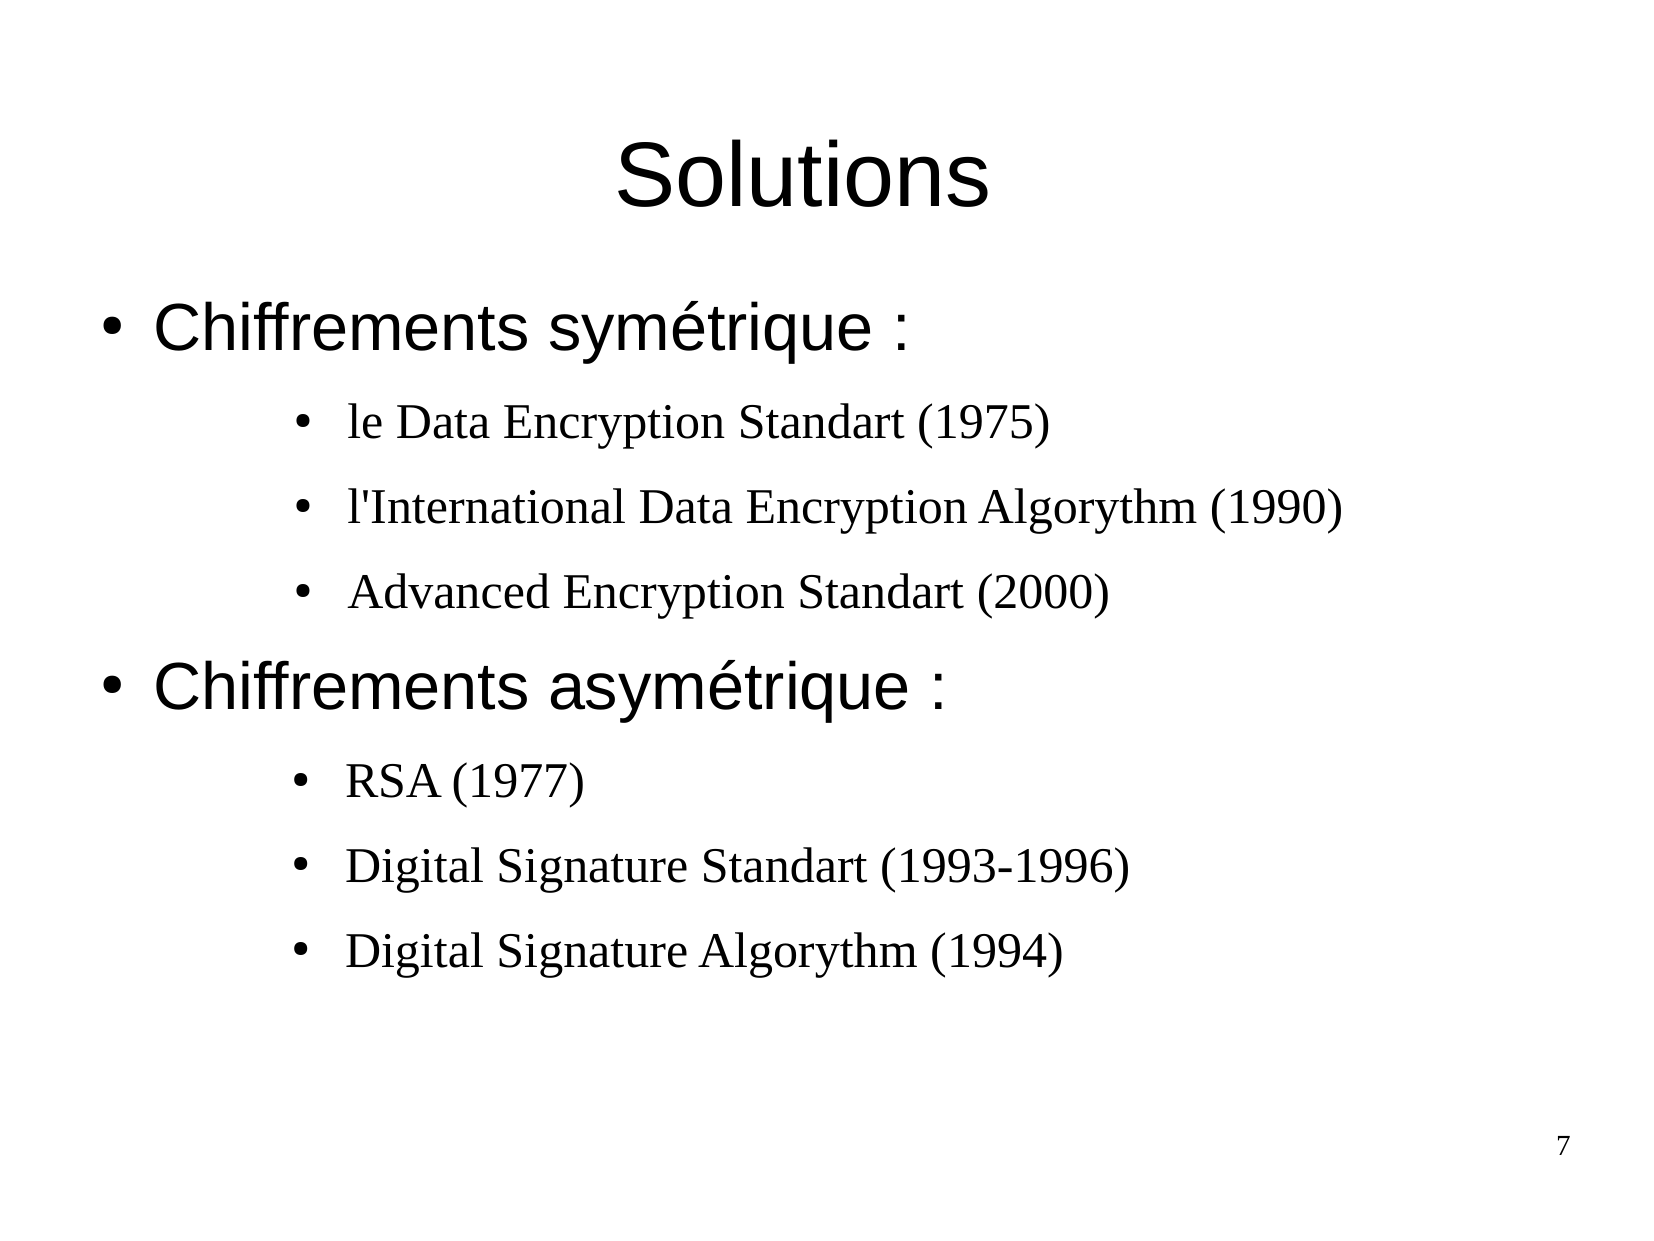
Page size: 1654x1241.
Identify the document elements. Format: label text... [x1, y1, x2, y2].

title Solutions [59, 70, 1548, 278]
list Chiffrements symétrique : le Data Encryption Standart (1975) l'International Data Encryption Algorythm (1990) Advanced Encryption Standart (2000) Chiffrements asymétrique : RSA (1977) Digital Signature Standart (1993-1996) Digital Signature Algorythm (1994) [82, 290, 1571, 1010]
